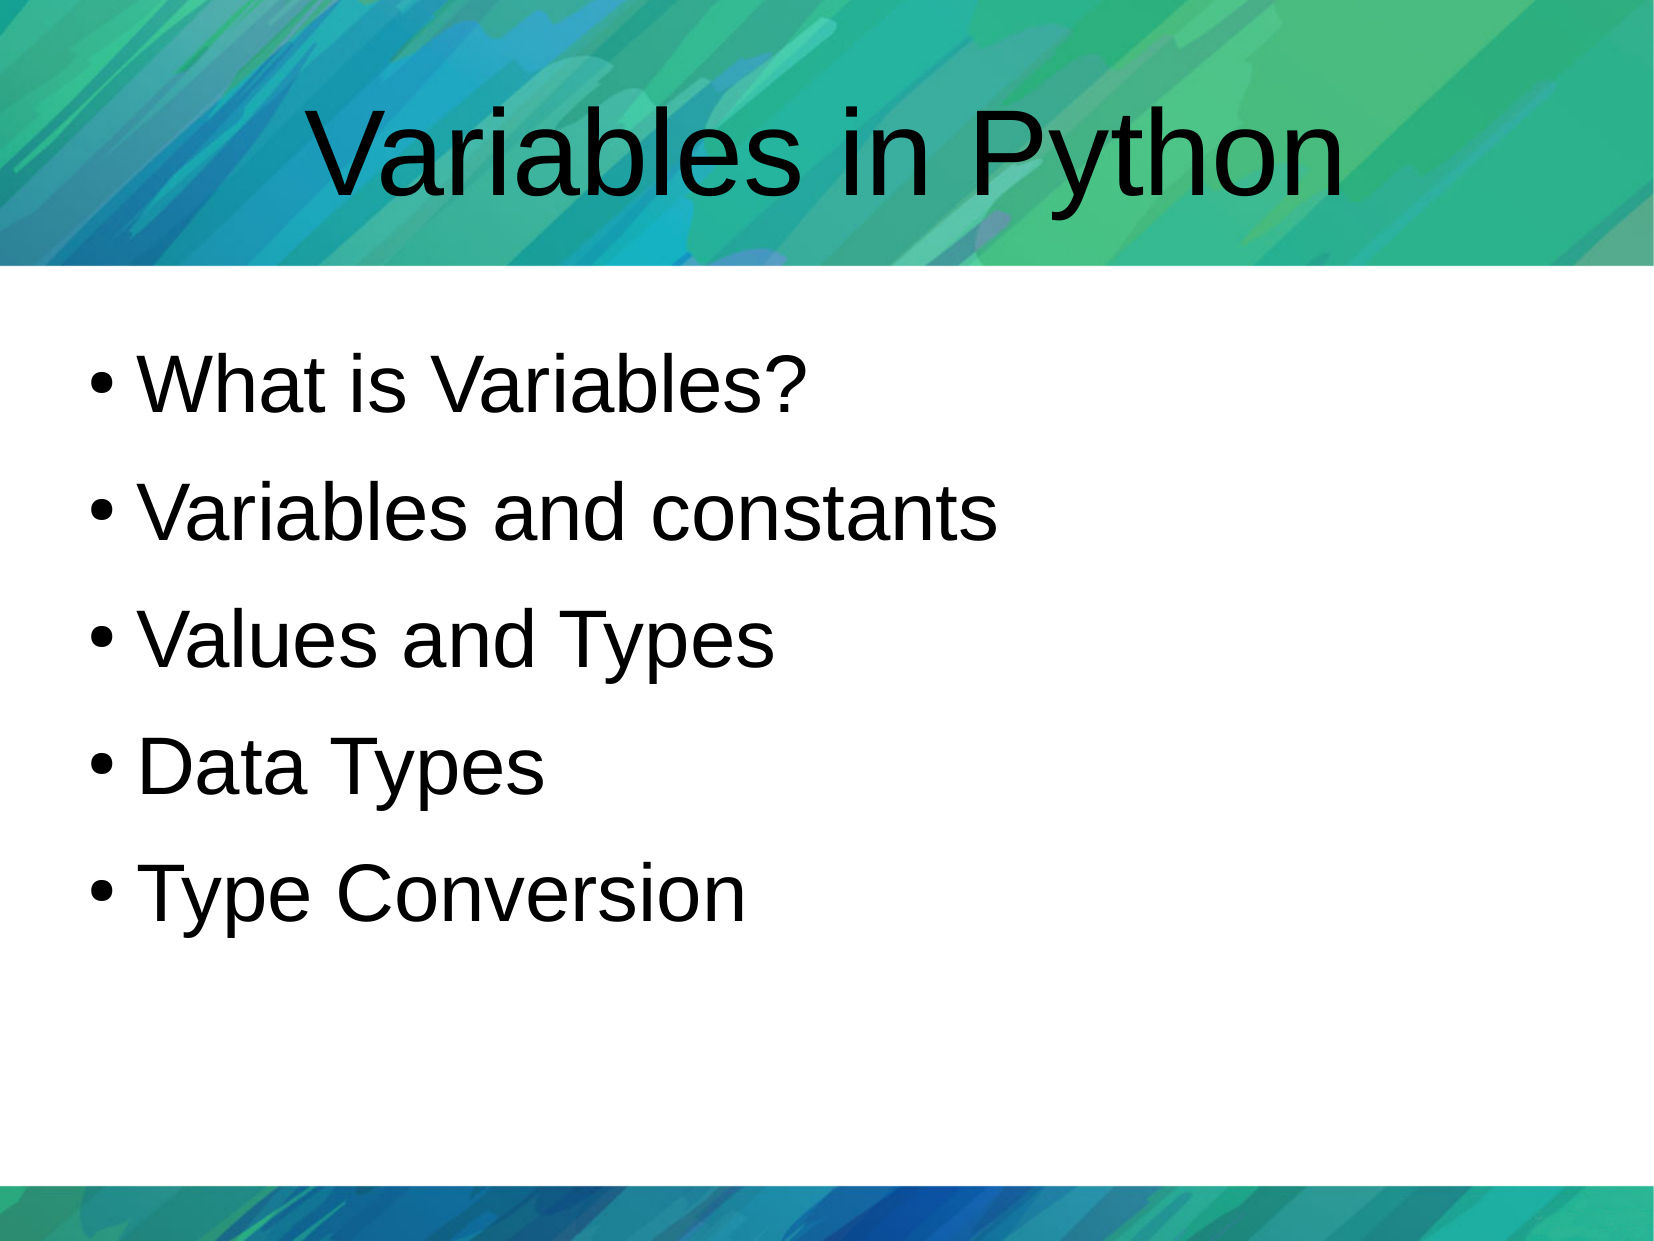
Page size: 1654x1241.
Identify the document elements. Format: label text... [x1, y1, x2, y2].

list What is Variables? Variables and constants Values and Types Data Types Type Conversion [70, 339, 1560, 946]
title Variables in Python [82, 49, 1571, 257]
picture [0, 0, 1654, 1241]
